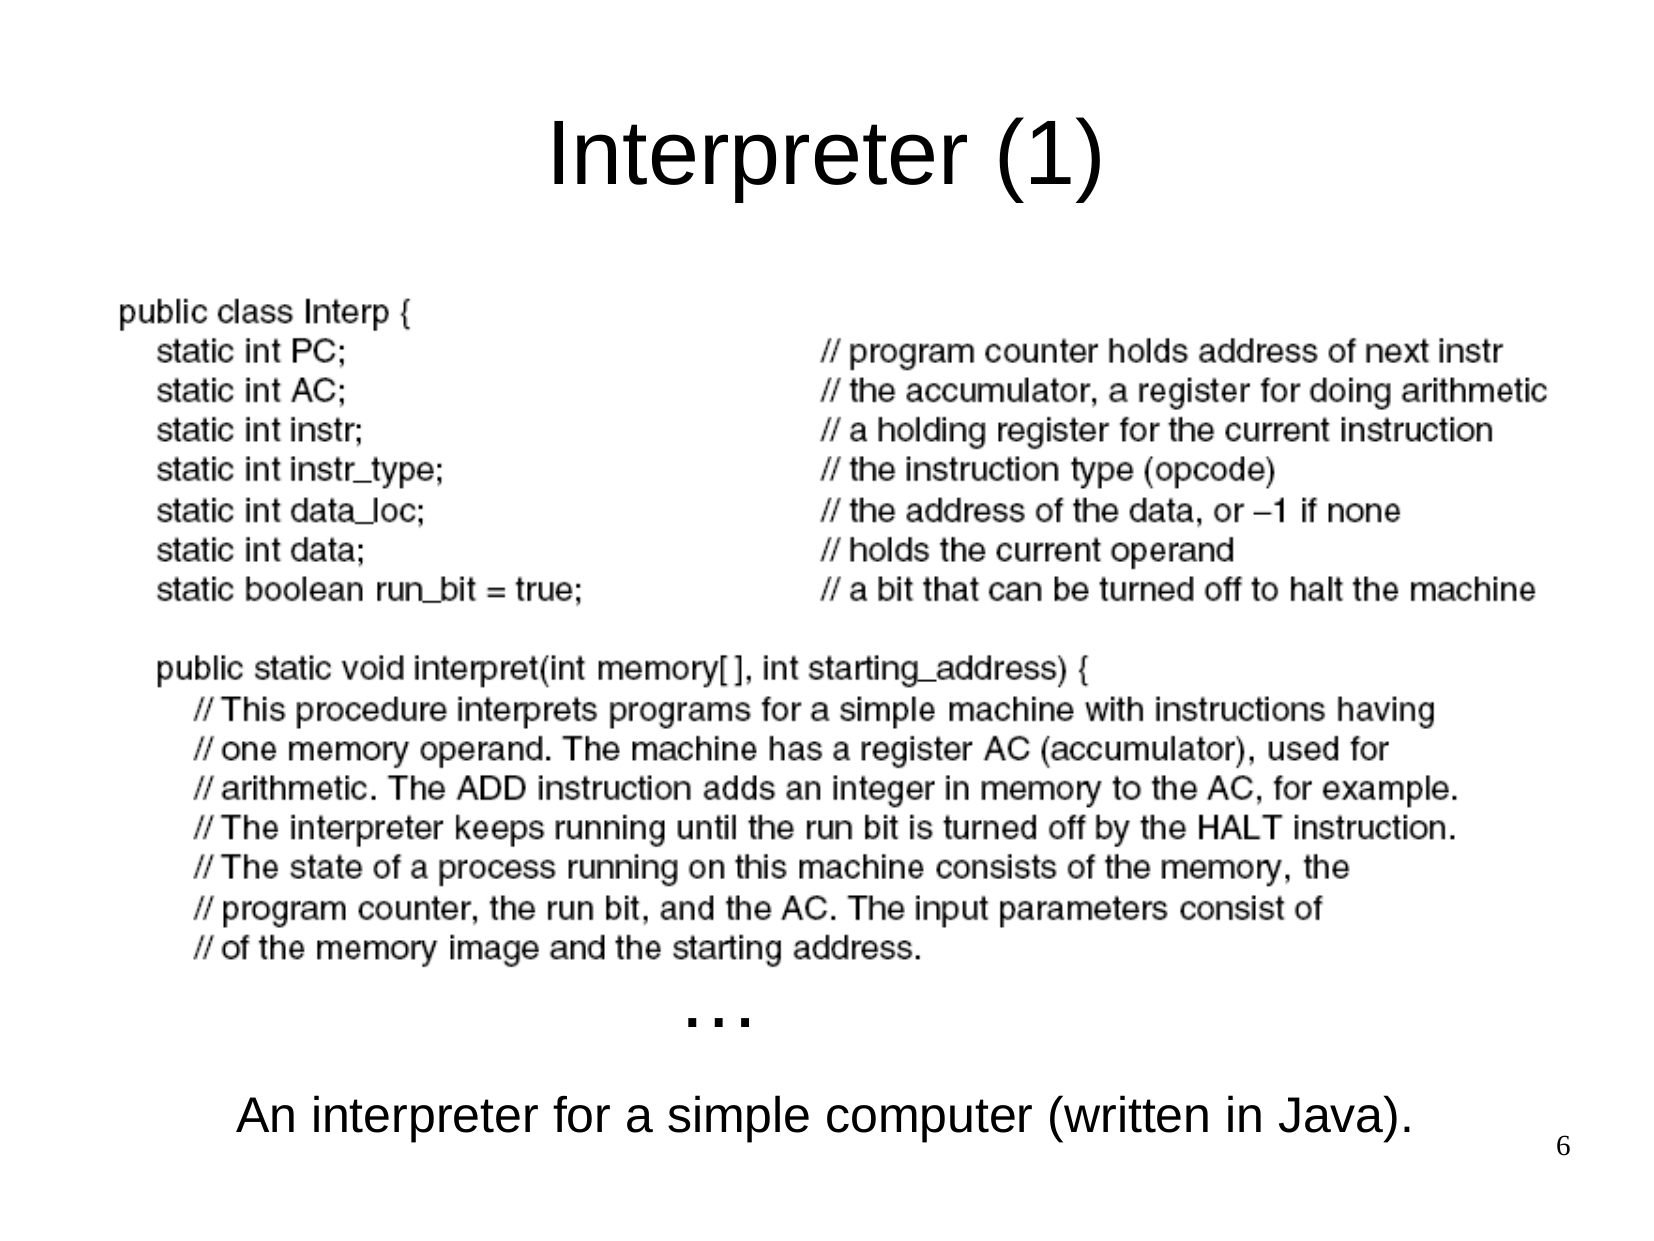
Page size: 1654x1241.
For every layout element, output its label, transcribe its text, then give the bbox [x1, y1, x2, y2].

text_box An interpreter for a simple computer (written in Java). [221, 1079, 1431, 1151]
picture [87, 288, 1588, 1002]
title Interpreter (1) [82, 49, 1571, 257]
text_box … [662, 1002, 799, 1053]
